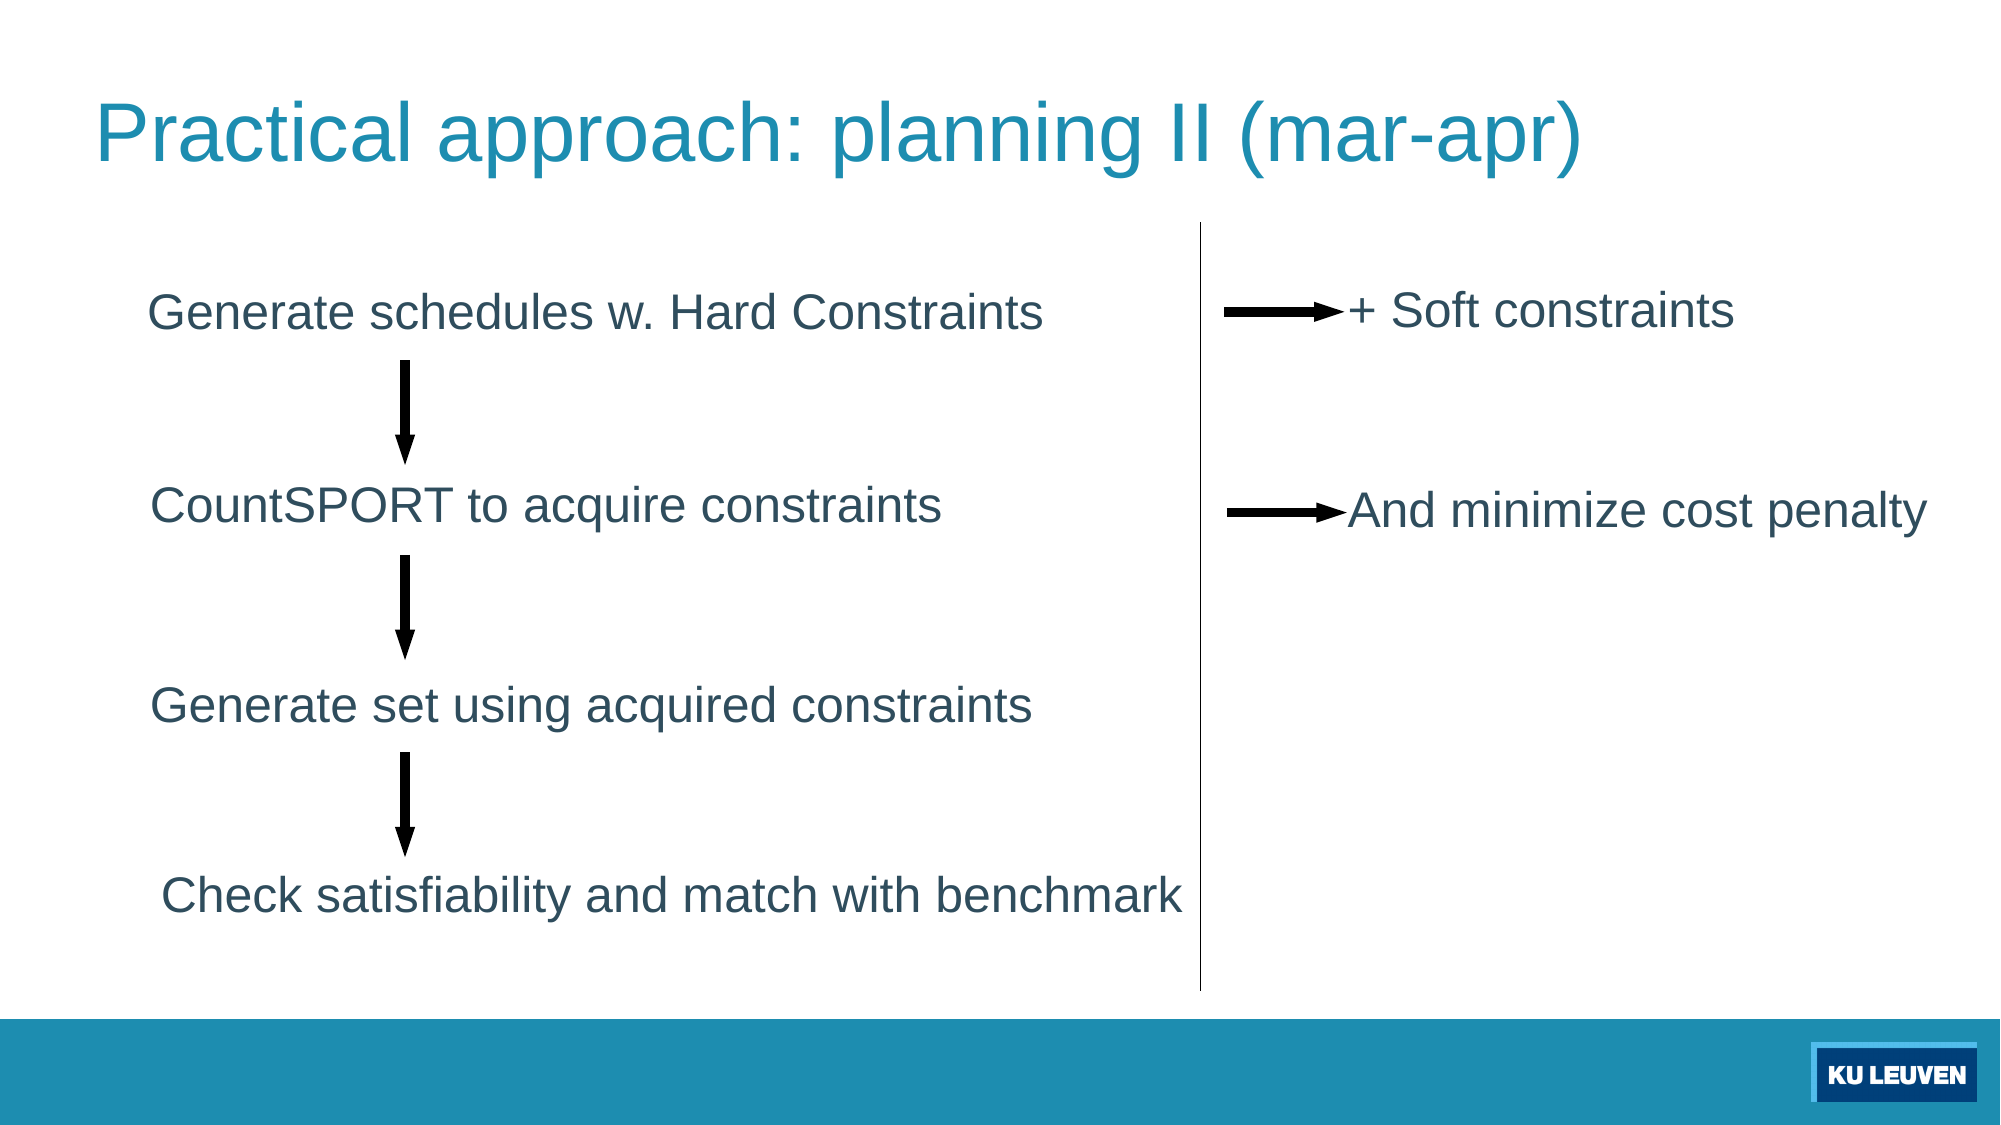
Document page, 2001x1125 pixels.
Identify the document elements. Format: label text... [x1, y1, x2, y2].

text_box Check satisfiability and match with benchmark [108, 859, 1200, 931]
text_box + Soft constraints [1332, 274, 1981, 346]
text_box Generate set using acquired constraints [135, 670, 1156, 797]
list Generate schedules w. Hard Constraints [94, 271, 1906, 1004]
picture [1811, 1042, 1977, 1102]
text_box CountSPORT to acquire constraints [135, 469, 1066, 540]
title Practical approach: planning II (mar-apr) [94, 33, 1906, 223]
text_box And minimize cost penalty [1332, 475, 2000, 602]
